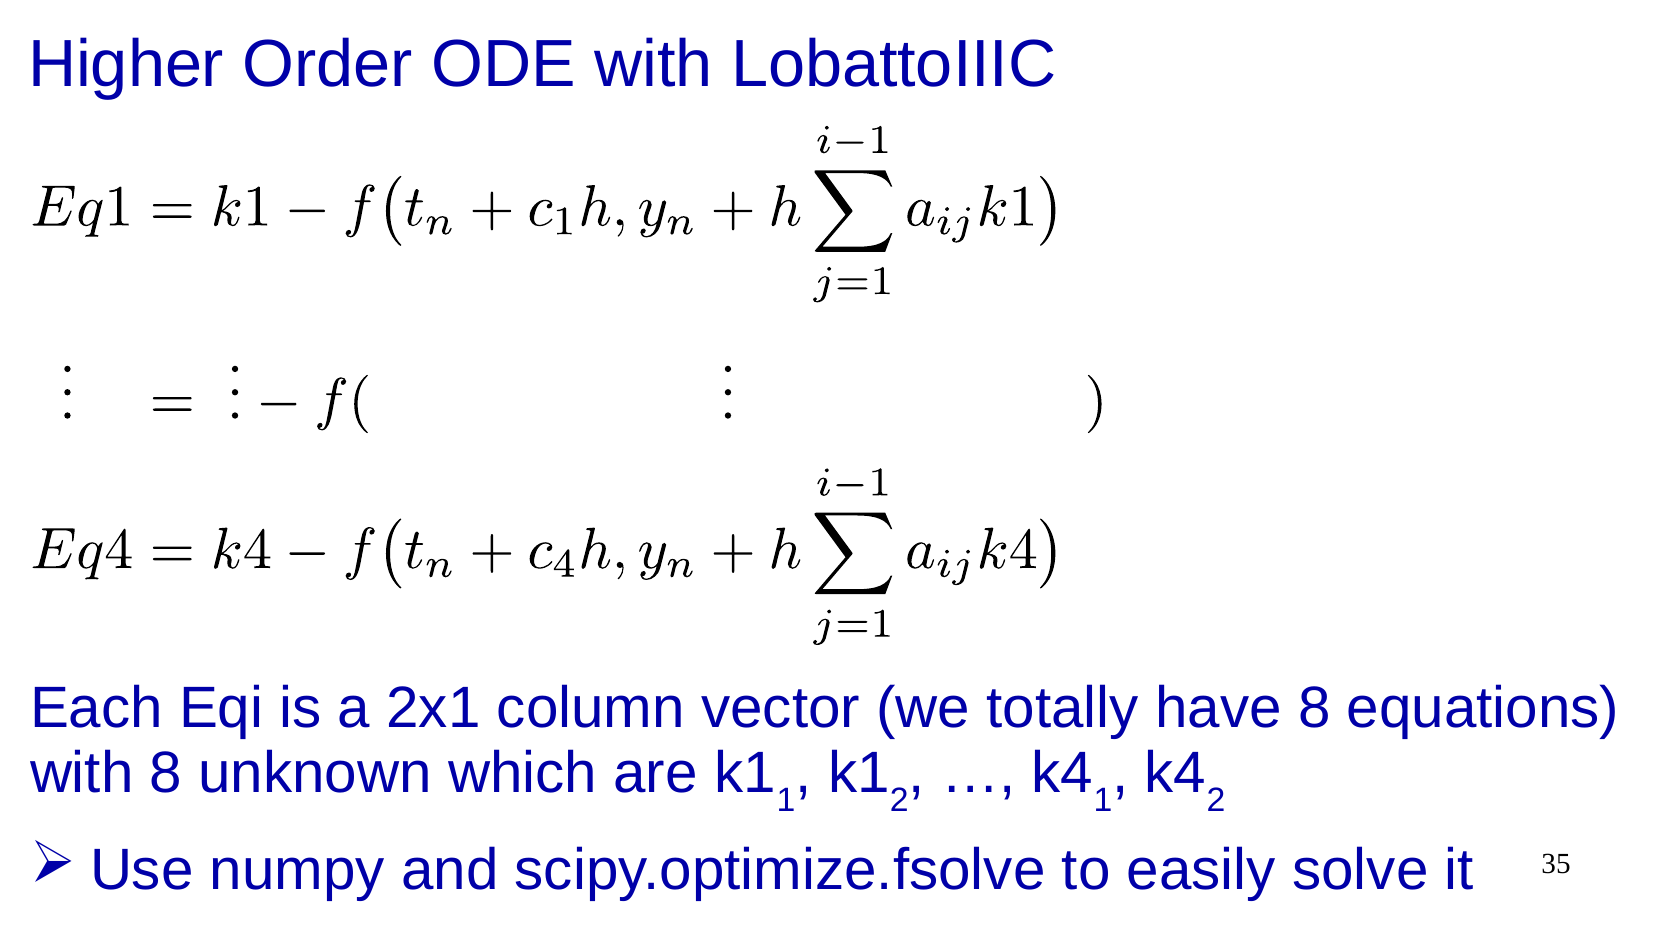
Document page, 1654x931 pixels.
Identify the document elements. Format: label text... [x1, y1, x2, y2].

text_box [30, 125, 1108, 646]
list Each Eqi is a 2x1 column vector (we totally have 8 equations) with 8 unknown which are k11, k12, …, k41, k42 Use numpy and scipy.optimize.fsolve to easily solve it [30, 675, 1645, 916]
title Higher Order ODE with LobattoIIIC [28, 21, 1626, 106]
